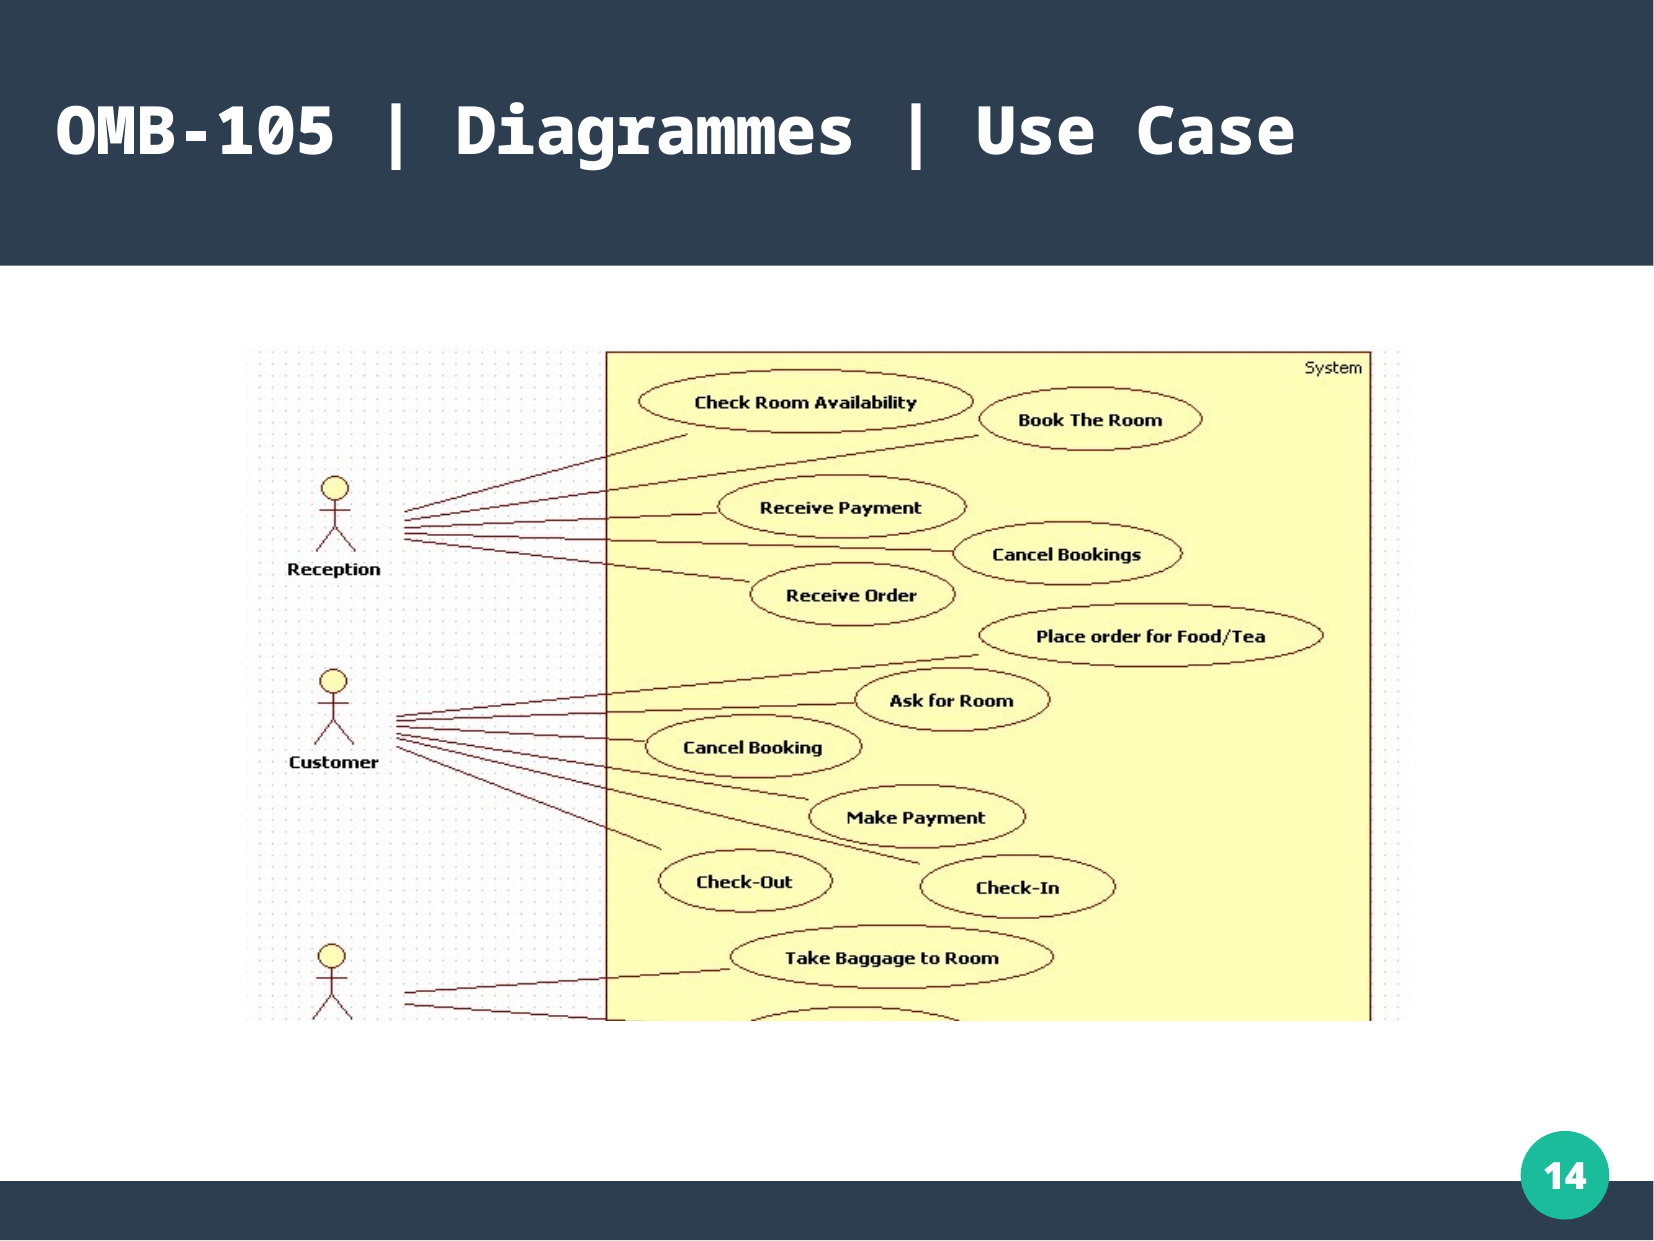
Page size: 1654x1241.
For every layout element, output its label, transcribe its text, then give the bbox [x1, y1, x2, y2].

title OMB-105 | Diagrammes | Use Case [56, 49, 1592, 207]
picture [247, 345, 1411, 1021]
